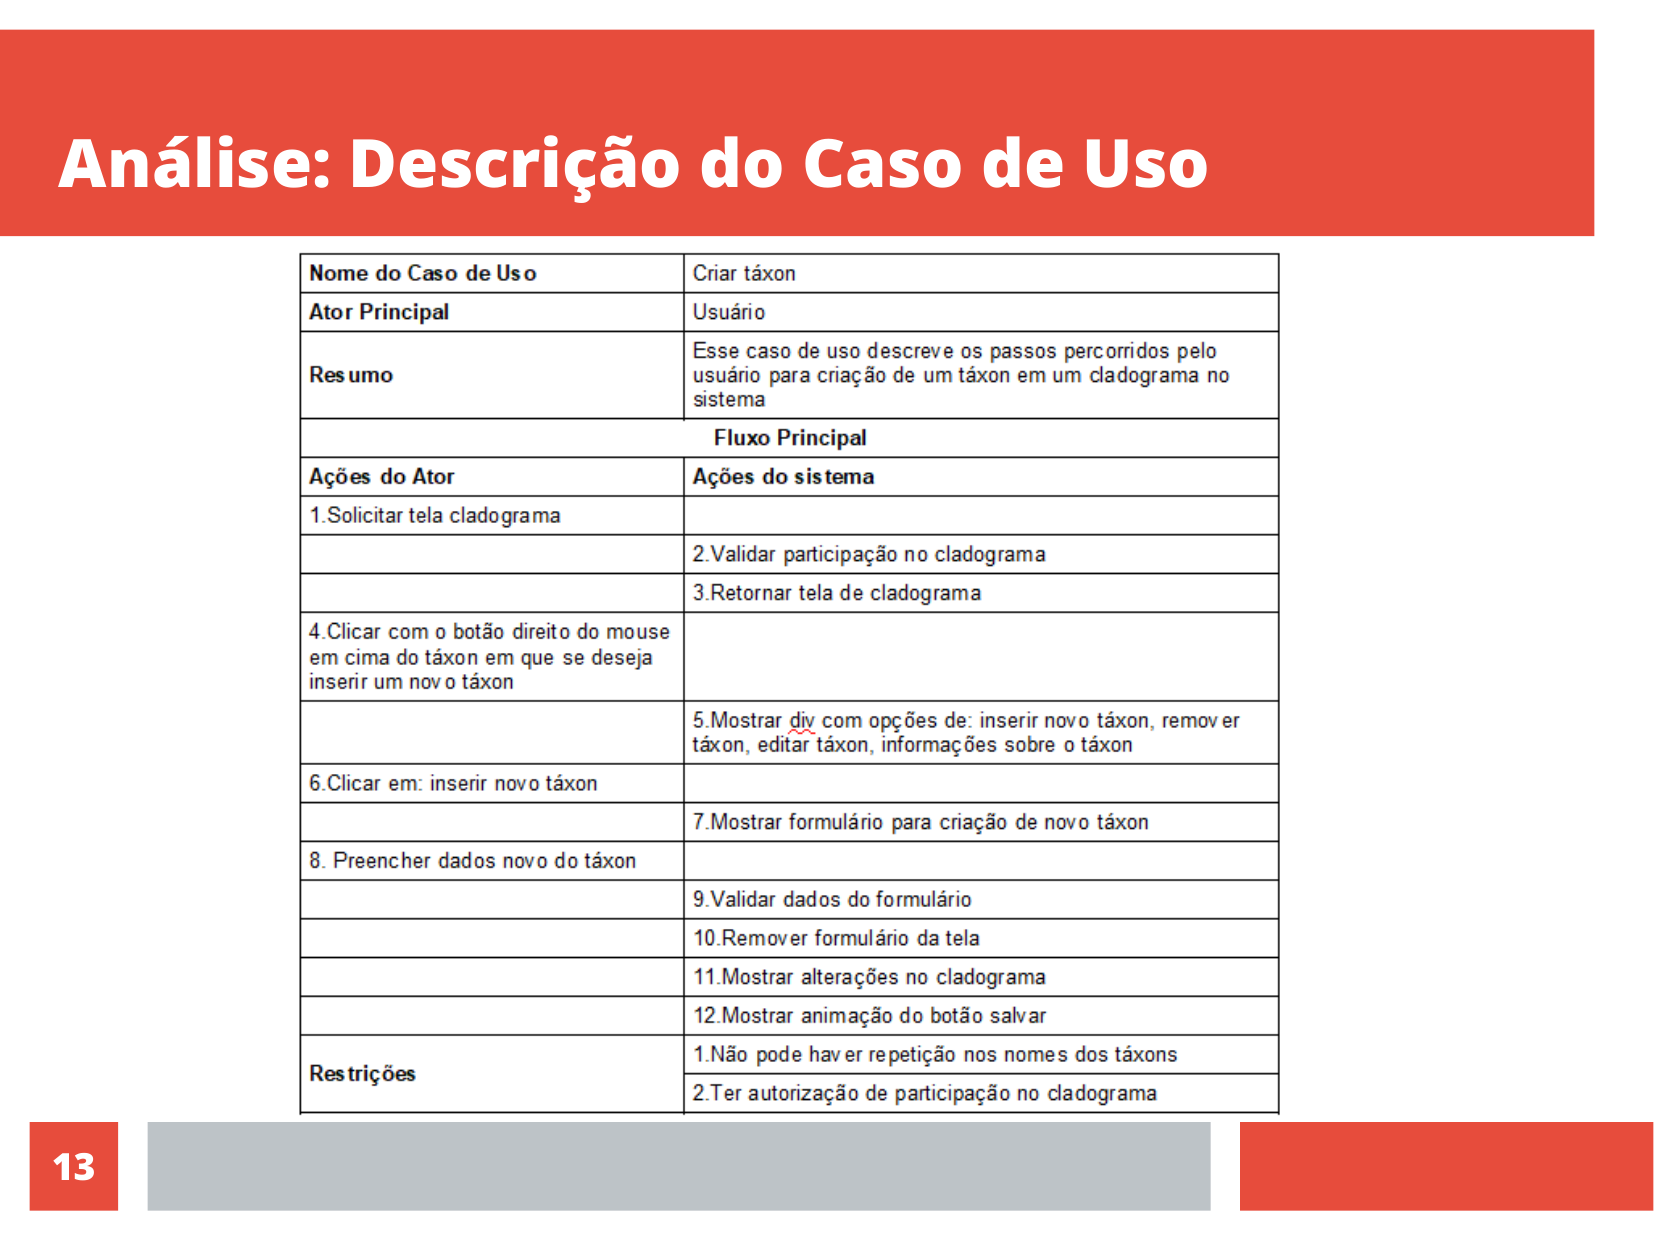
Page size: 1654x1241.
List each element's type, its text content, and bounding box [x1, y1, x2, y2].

picture [295, 247, 1288, 1120]
title Análise: Descrição do Caso de Uso [59, 59, 1595, 207]
